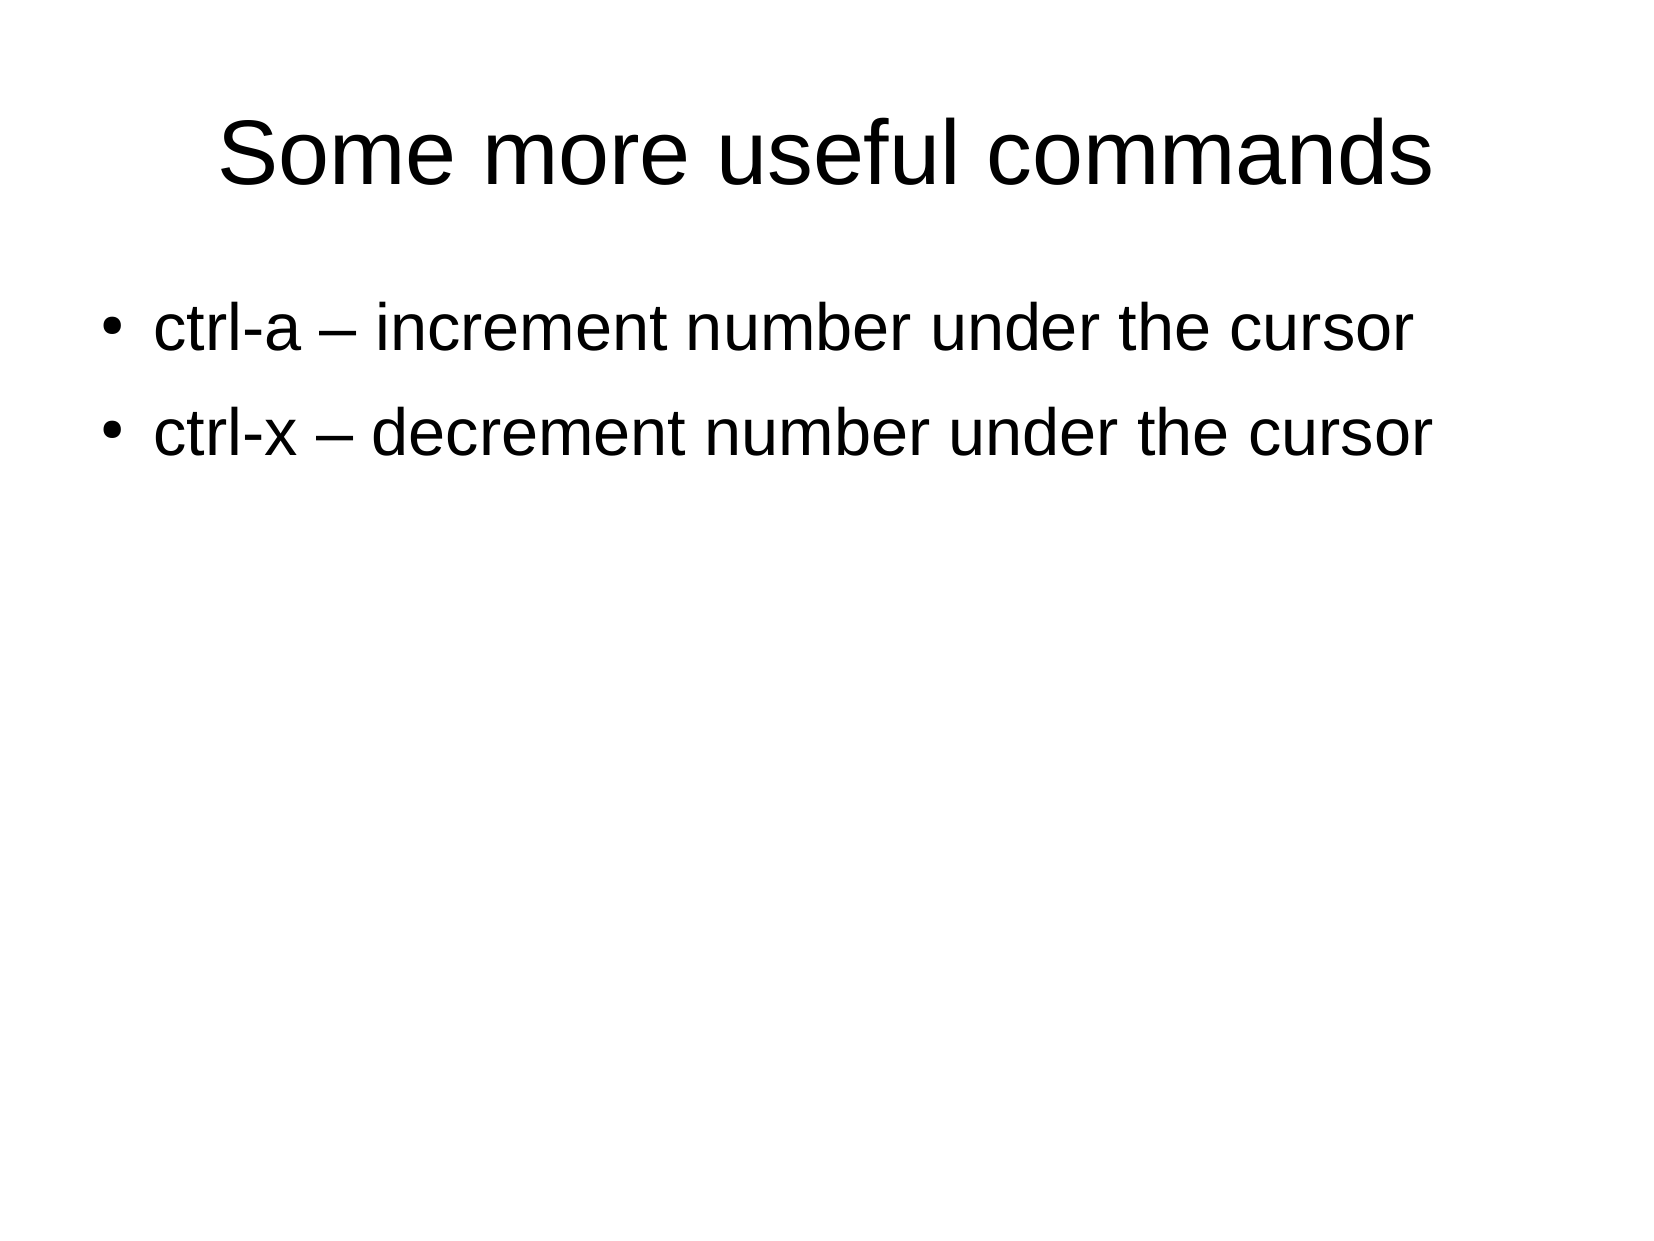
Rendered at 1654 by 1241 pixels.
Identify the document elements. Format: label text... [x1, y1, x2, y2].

title Some more useful commands [82, 49, 1571, 257]
list ctrl-a – increment number under the cursor ctrl-x – decrement number under the cursor [82, 290, 1538, 1010]
